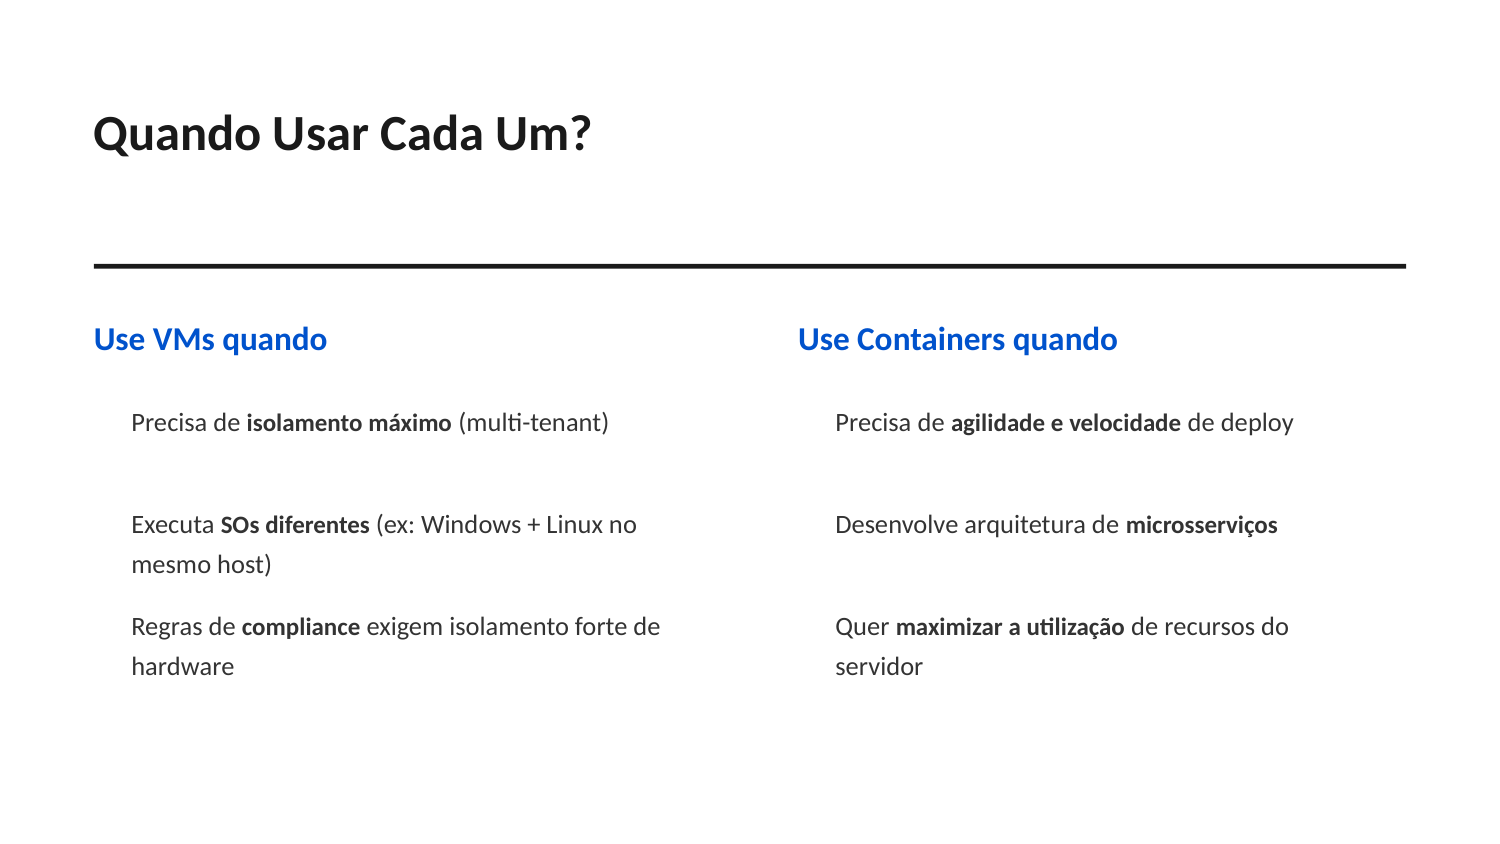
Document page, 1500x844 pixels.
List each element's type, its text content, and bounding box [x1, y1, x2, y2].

text_box Quer maximizar a utilização de recursos do servidor [835, 601, 1360, 681]
text_box Regras de compliance exigem isolamento forte de hardware [131, 601, 704, 681]
text_box Desenvolve arquitetura de microsserviços [835, 499, 1360, 539]
text_box [93, 263, 1407, 709]
text_box Precisa de isolamento máximo (multi-tenant) [131, 397, 704, 437]
text_box Use VMs quando [93, 310, 329, 357]
text_box Quando Usar Cada Um? [93, 93, 594, 161]
text_box Use Containers quando [798, 310, 1119, 357]
text_box Precisa de agilidade e velocidade de deploy [835, 397, 1360, 437]
text_box Executa SOs diferentes (ex: Windows + Linux no mesmo host) [131, 499, 704, 579]
